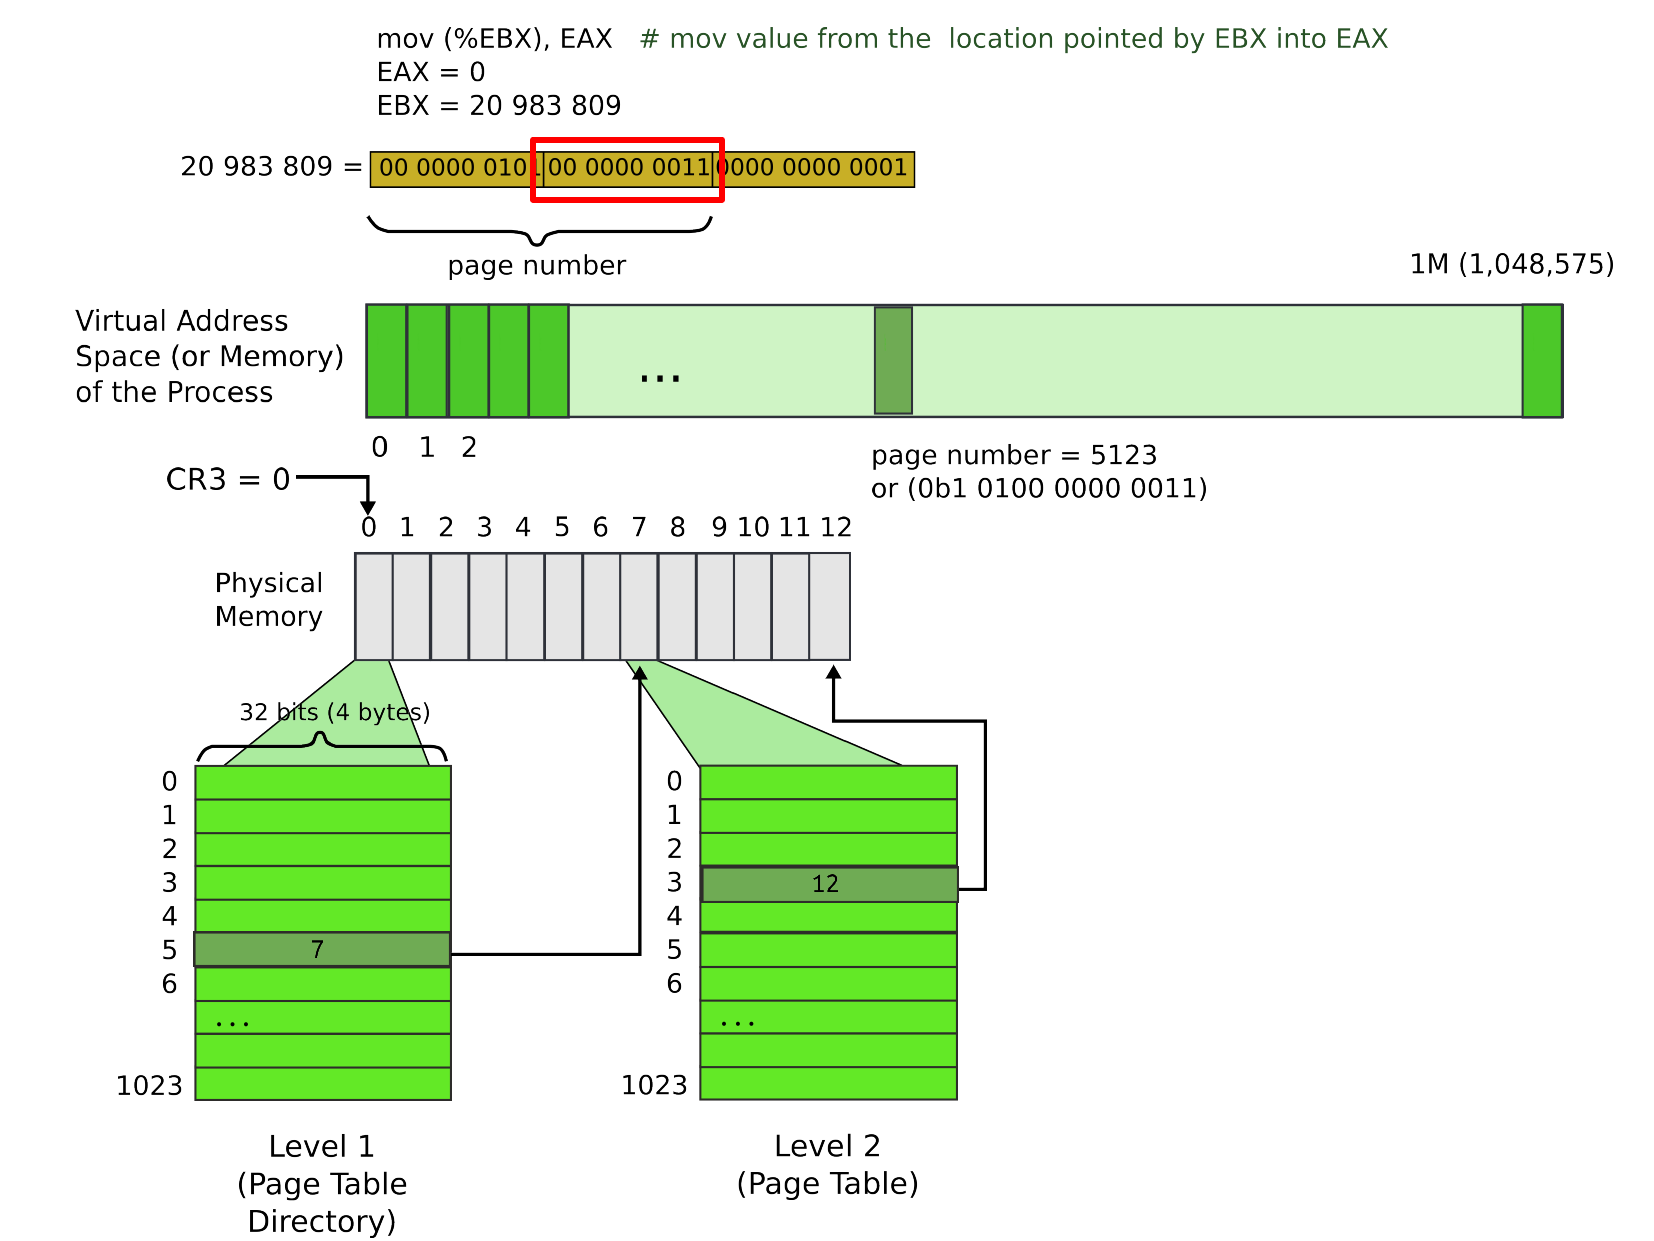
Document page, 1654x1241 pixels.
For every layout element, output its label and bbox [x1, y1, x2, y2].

picture [182, 27, 1388, 188]
picture [1412, 252, 1613, 277]
picture [167, 467, 289, 490]
picture [536, 143, 719, 188]
picture [118, 475, 987, 1238]
picture [366, 215, 713, 280]
picture [75, 298, 1564, 501]
